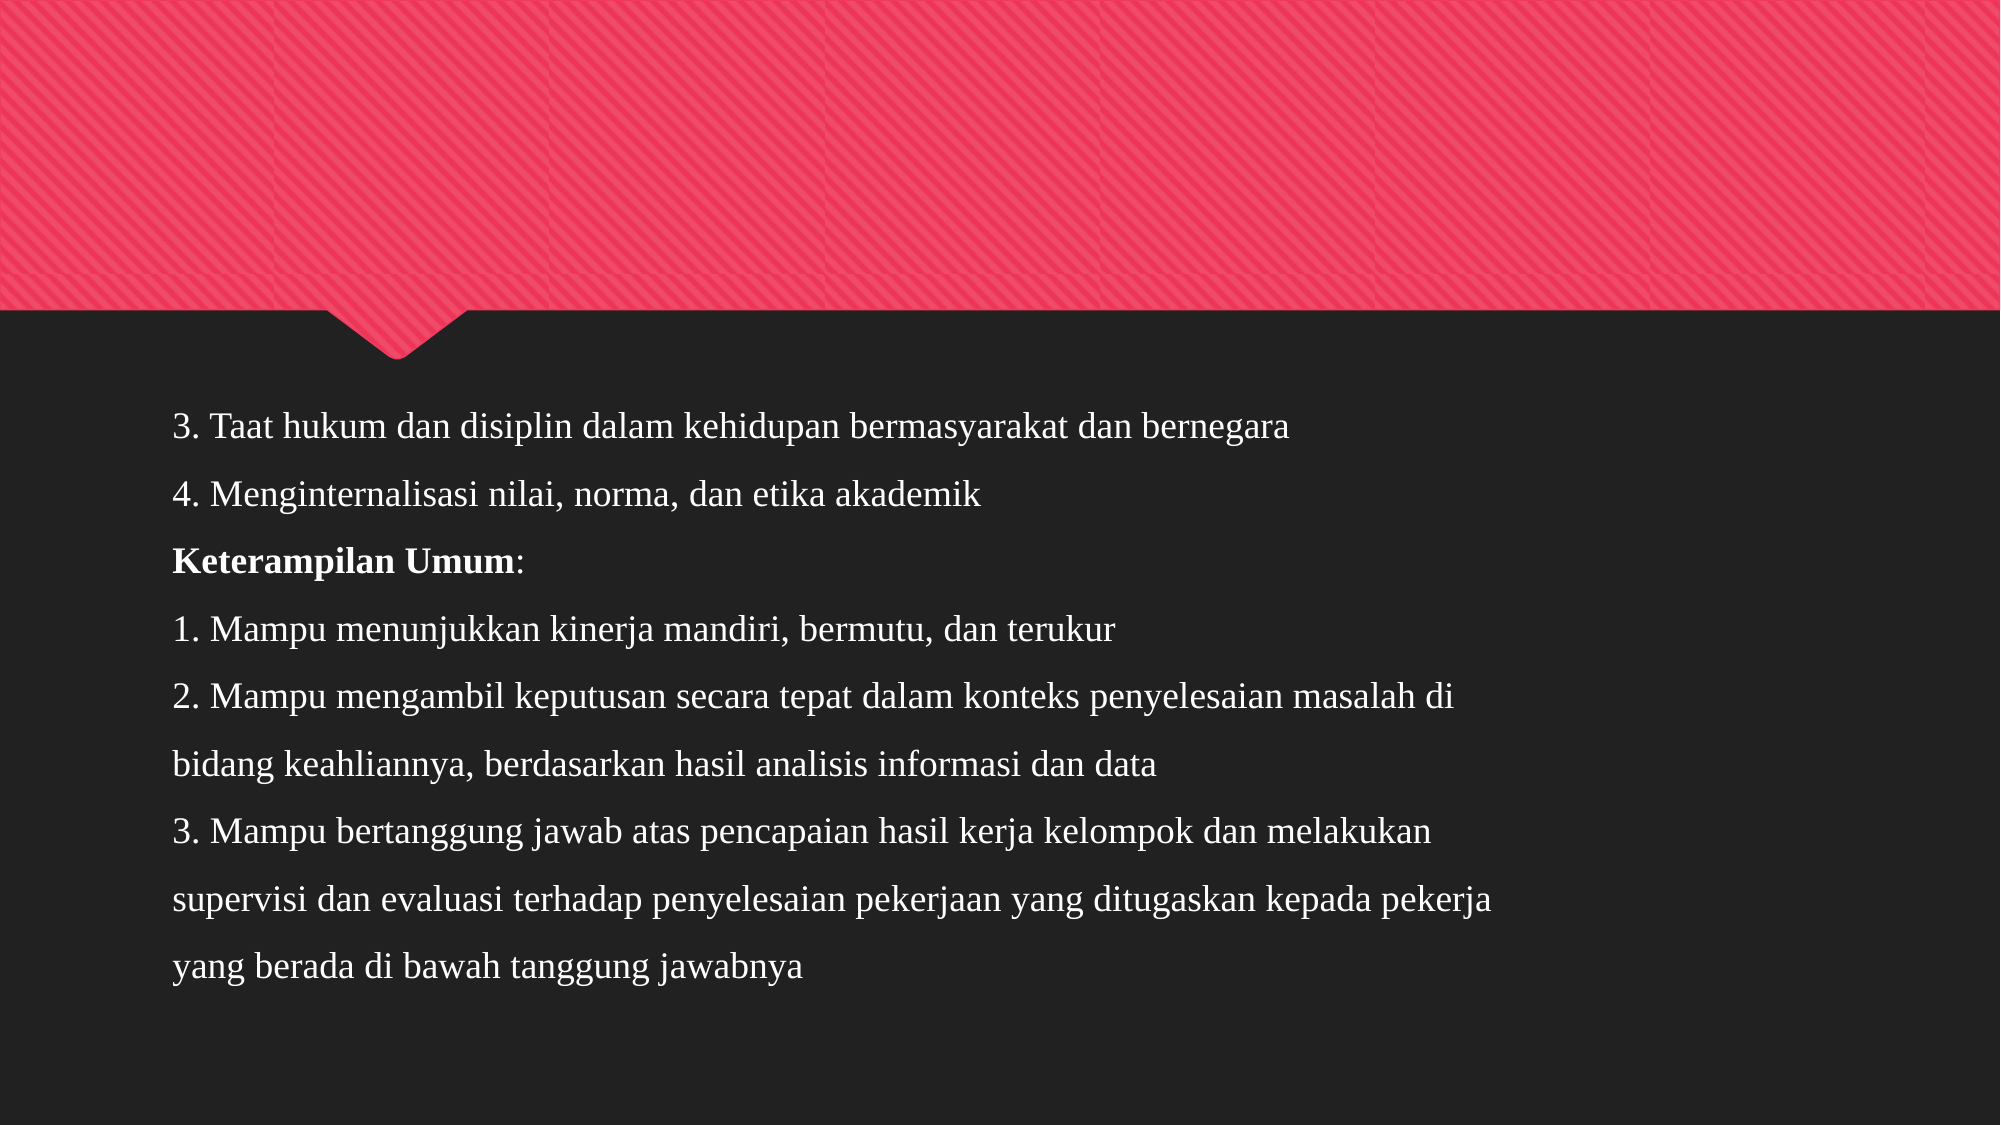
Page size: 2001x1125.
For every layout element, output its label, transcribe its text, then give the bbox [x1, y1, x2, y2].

text_box 3. Taat hukum dan disiplin dalam kehidupan bermasyarakat dan bernegara 4. Menginternalisasi nilai, norma, dan etika akademik Keterampilan Umum: 1. Mampu menunjukkan kinerja mandiri, bermutu, dan terukur 2. Mampu mengambil keputusan secara tepat dalam konteks penyelesaian masalah di bidang keahliannya, berdasarkan hasil analisis informasi dan data 3. Mampu bertanggung jawab atas pencapaian hasil kerja kelompok dan melakukan supervisi dan evaluasi terhadap penyelesaian pekerjaan yang ditugaskan kepada pekerja yang berada di bawah tanggung jawabnya [120, 331, 1880, 1082]
